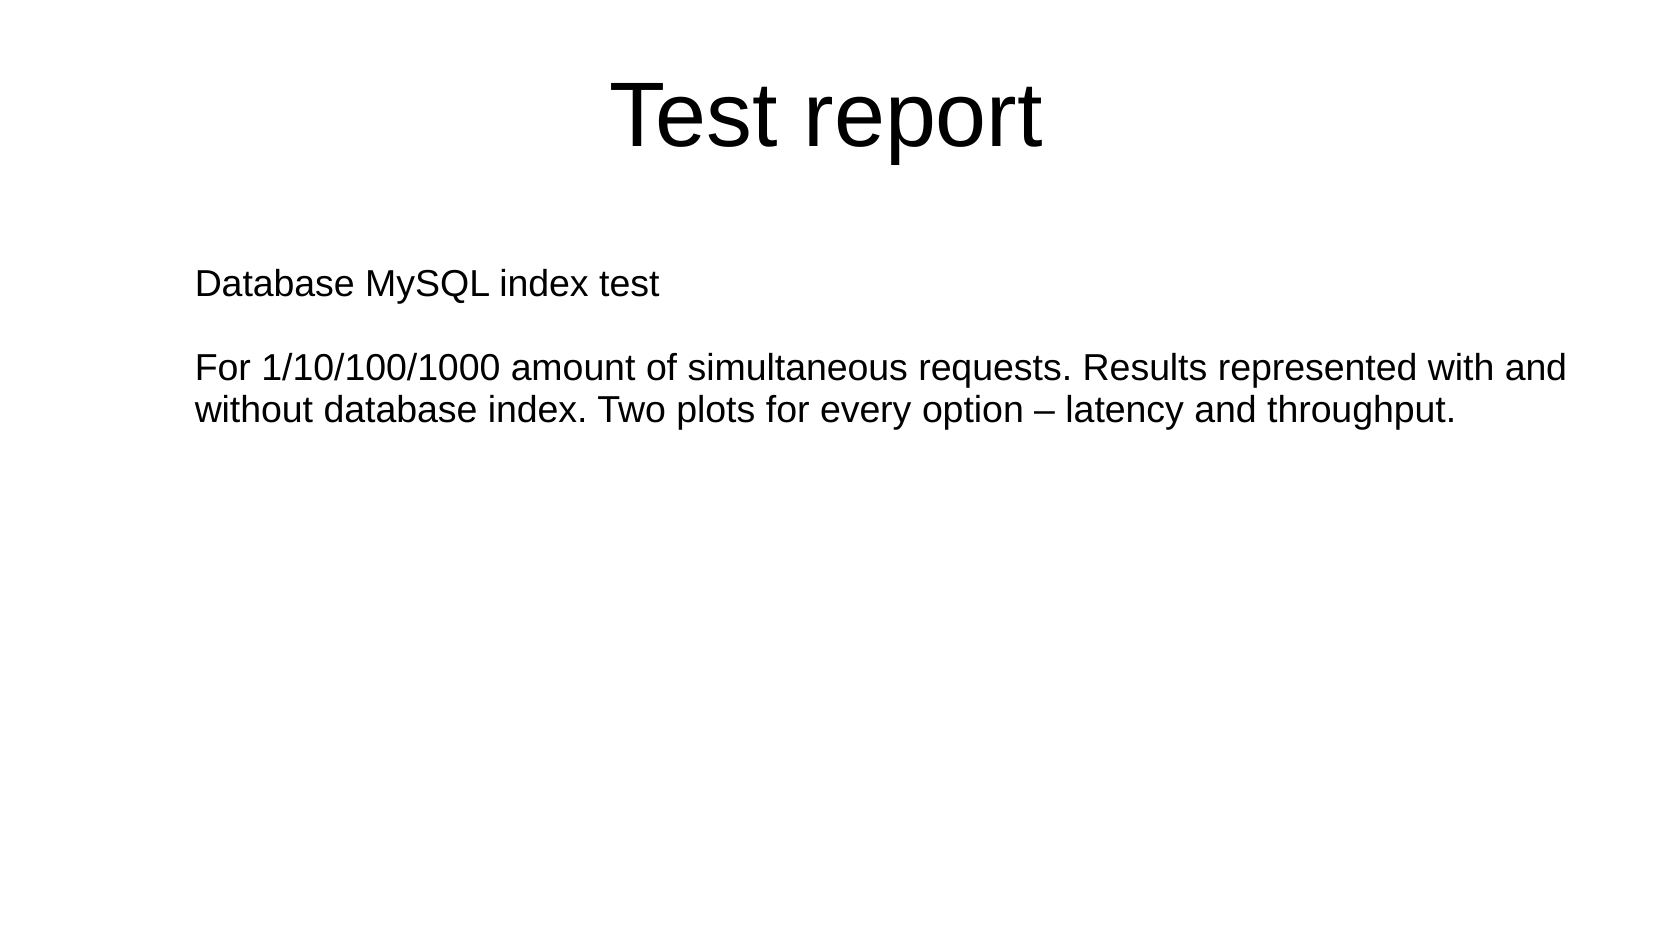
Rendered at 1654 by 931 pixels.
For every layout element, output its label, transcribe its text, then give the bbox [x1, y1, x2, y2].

text_box Database MySQL index test For 1/10/100/1000 amount of simultaneous requests. Results represented with and without database index. Two plots for every option – latency and throughput. [180, 255, 1594, 438]
title Test report [82, 37, 1571, 193]
